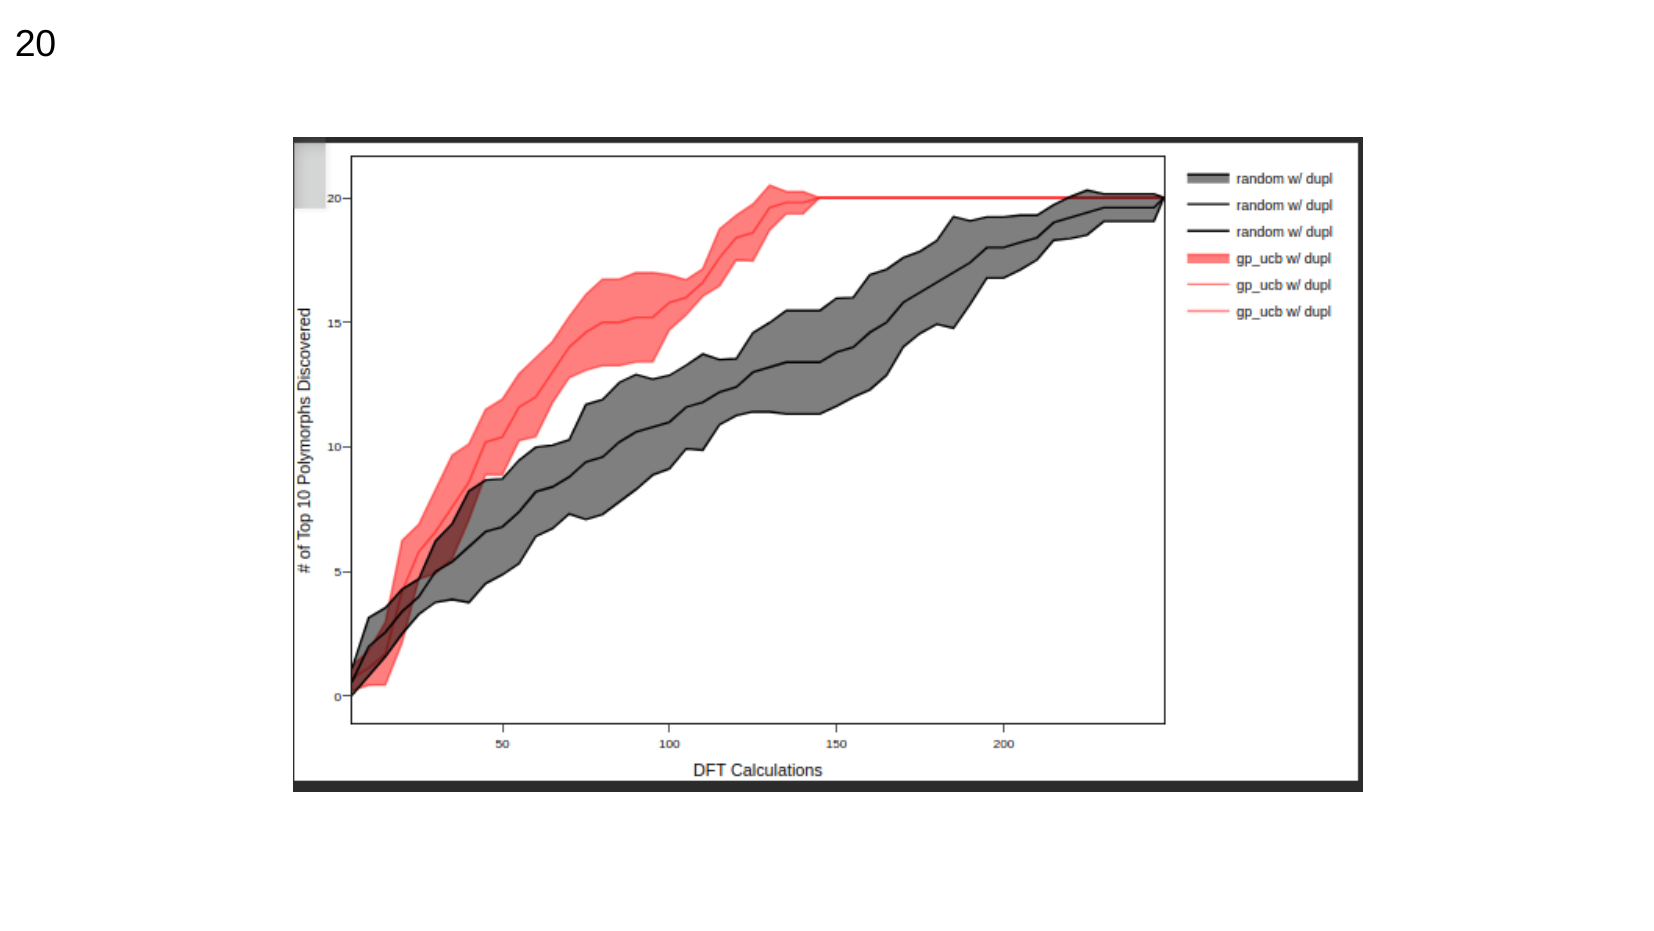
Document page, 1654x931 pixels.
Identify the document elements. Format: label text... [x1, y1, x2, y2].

picture [293, 137, 1363, 792]
text_box 20 [0, 15, 766, 72]
